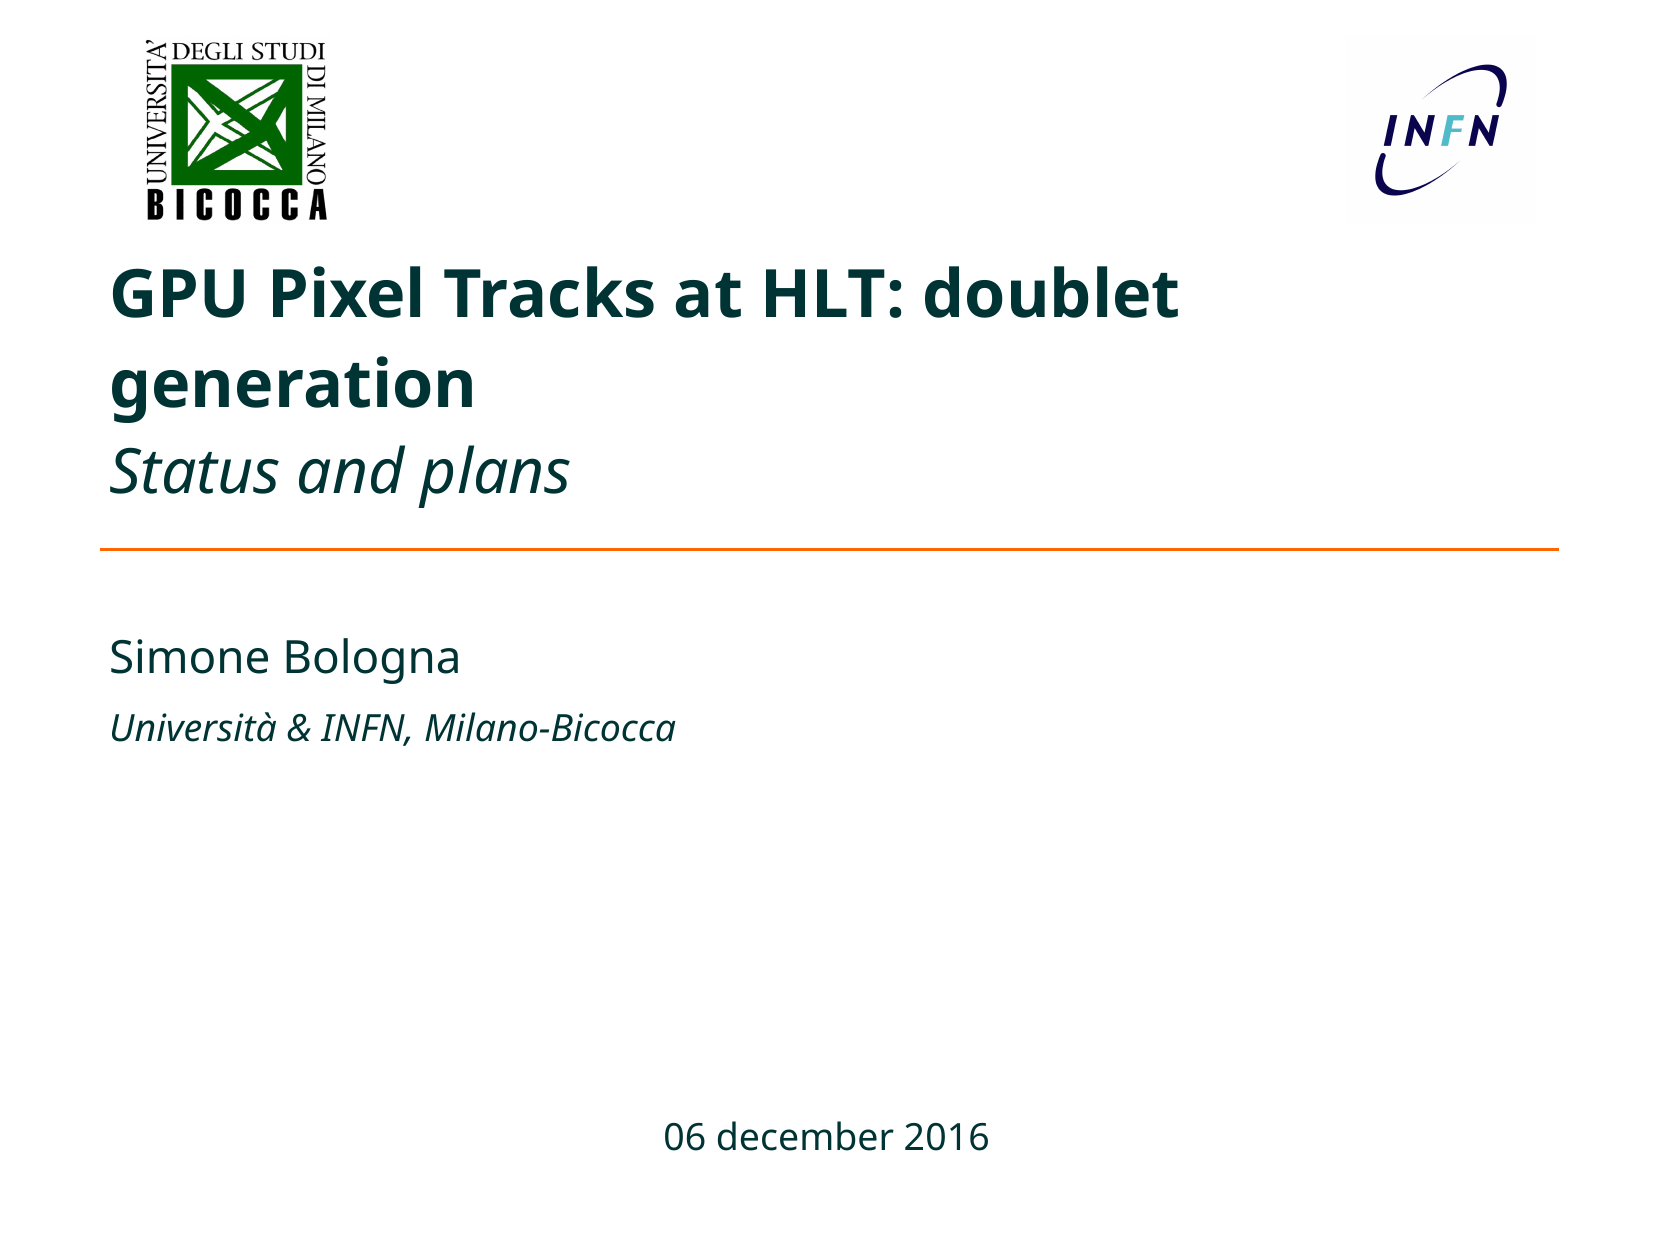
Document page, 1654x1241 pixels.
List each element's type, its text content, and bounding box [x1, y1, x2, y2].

picture [1346, 35, 1536, 225]
picture [141, 35, 331, 225]
text_box GPU Pixel Tracks at HLT: doublet generation Status and plans [94, 324, 1560, 520]
text_box Simone Bologna [94, 620, 898, 691]
text_box Università & INFN, Milano-Bicocca [94, 696, 721, 757]
